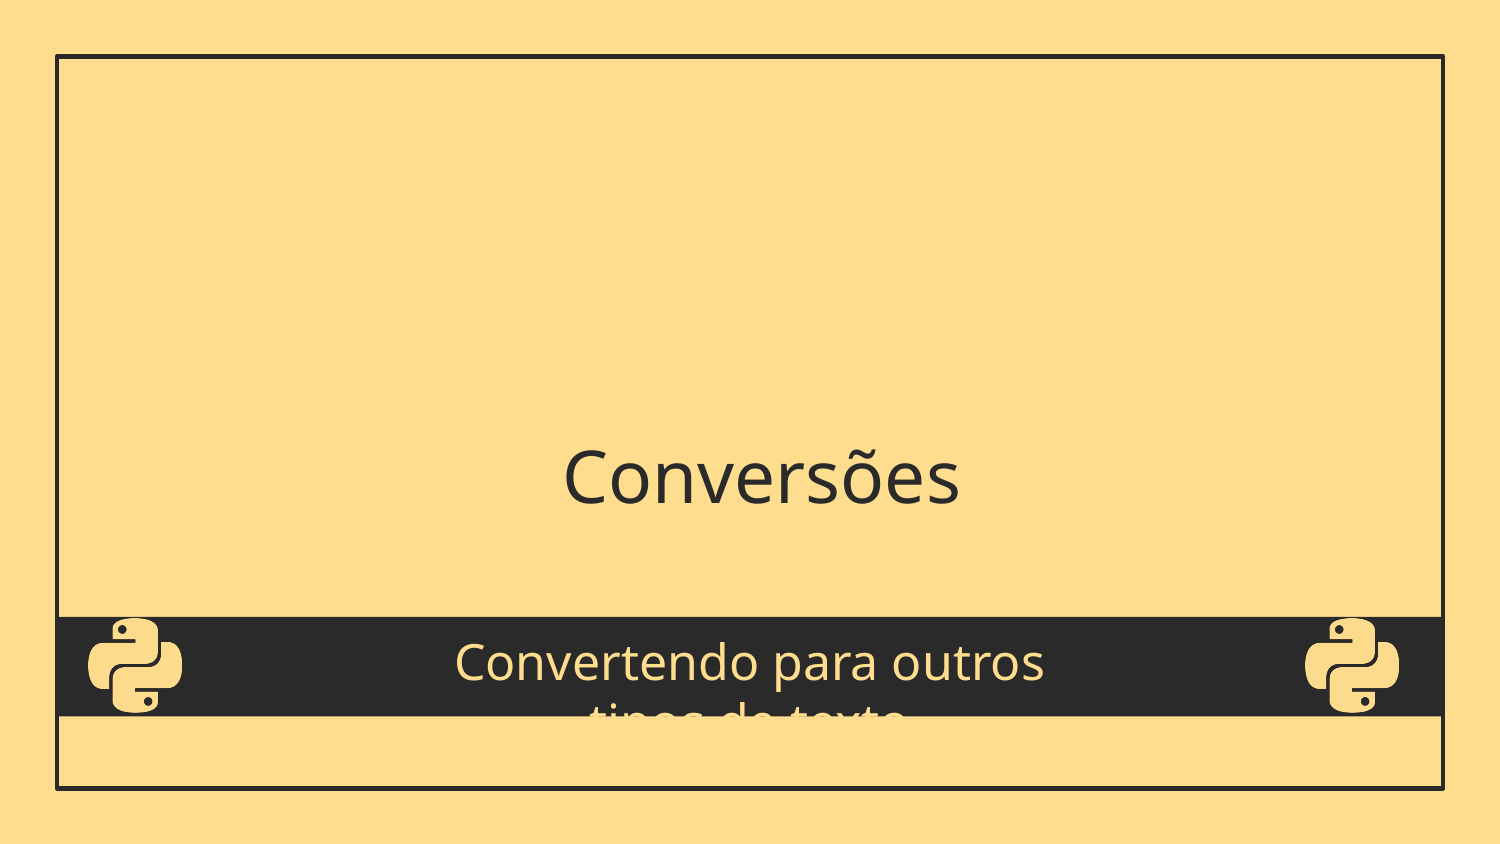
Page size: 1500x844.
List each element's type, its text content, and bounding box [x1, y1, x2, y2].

picture [1305, 618, 1399, 713]
picture [88, 618, 182, 713]
subtitle Conversões [281, 351, 1243, 534]
title Convertendo para outros tipos de texto [386, 615, 1114, 716]
